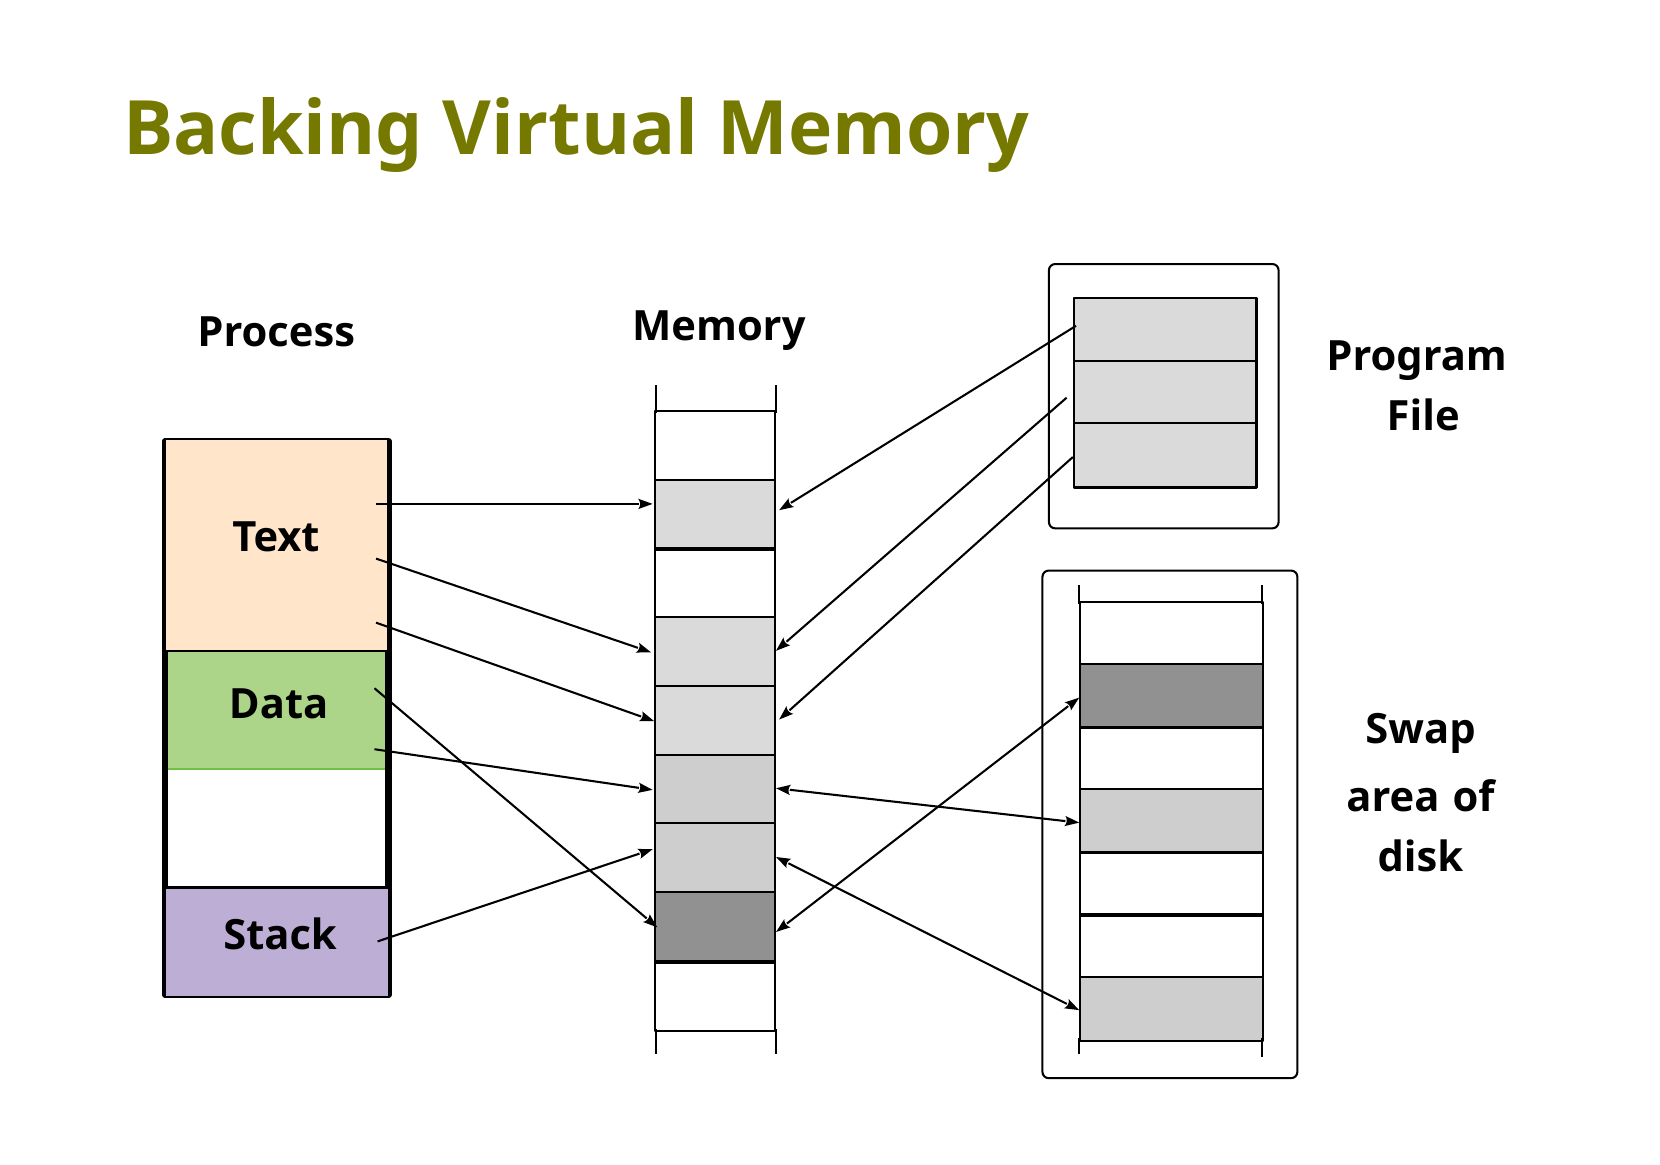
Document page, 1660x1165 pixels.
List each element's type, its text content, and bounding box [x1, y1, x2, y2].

text_box Memory [615, 295, 823, 362]
text_box Stack [205, 904, 355, 972]
text_box [0, 0, 1660, 1164]
text_box Text [216, 506, 336, 573]
text_box Swap area of disk [1315, 689, 1527, 880]
text_box Backing Virtual Memory [123, 74, 1524, 249]
text_box Program File [1305, 317, 1541, 444]
text_box Process [171, 301, 382, 368]
text_box Data [216, 673, 341, 740]
